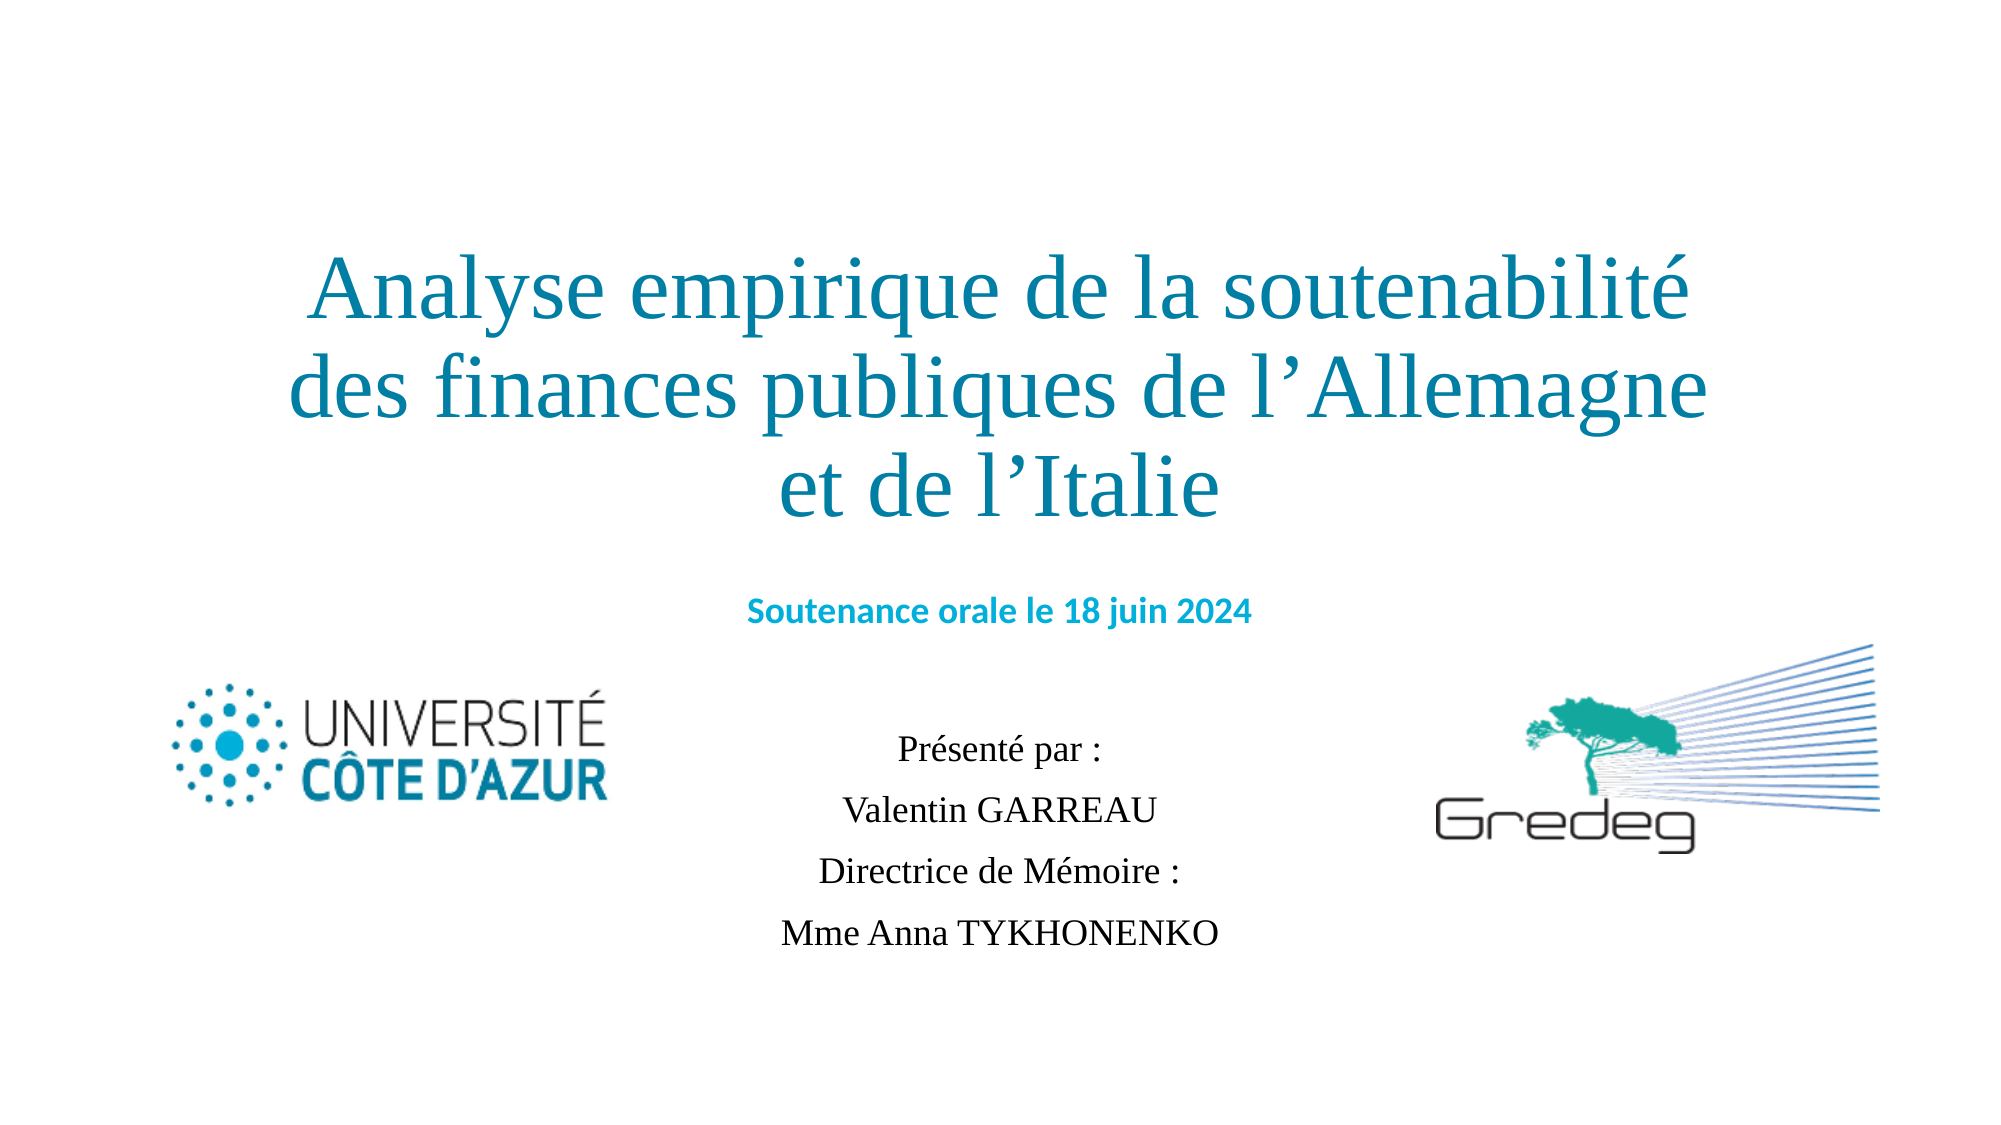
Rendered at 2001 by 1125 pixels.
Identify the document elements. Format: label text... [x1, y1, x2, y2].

picture [1436, 645, 1880, 854]
title Analyse empirique de la soutenabilité des finances publiques de l’Allemagne et de l’Italie [249, 152, 1750, 545]
text_box Soutenance orale le 18 juin 2024 [384, 578, 1616, 642]
subtitle Présenté par : Valentin GARREAU Directrice de Mémoire : Mme Anna TYKHONENKO [470, 721, 1530, 993]
picture [167, 632, 666, 854]
